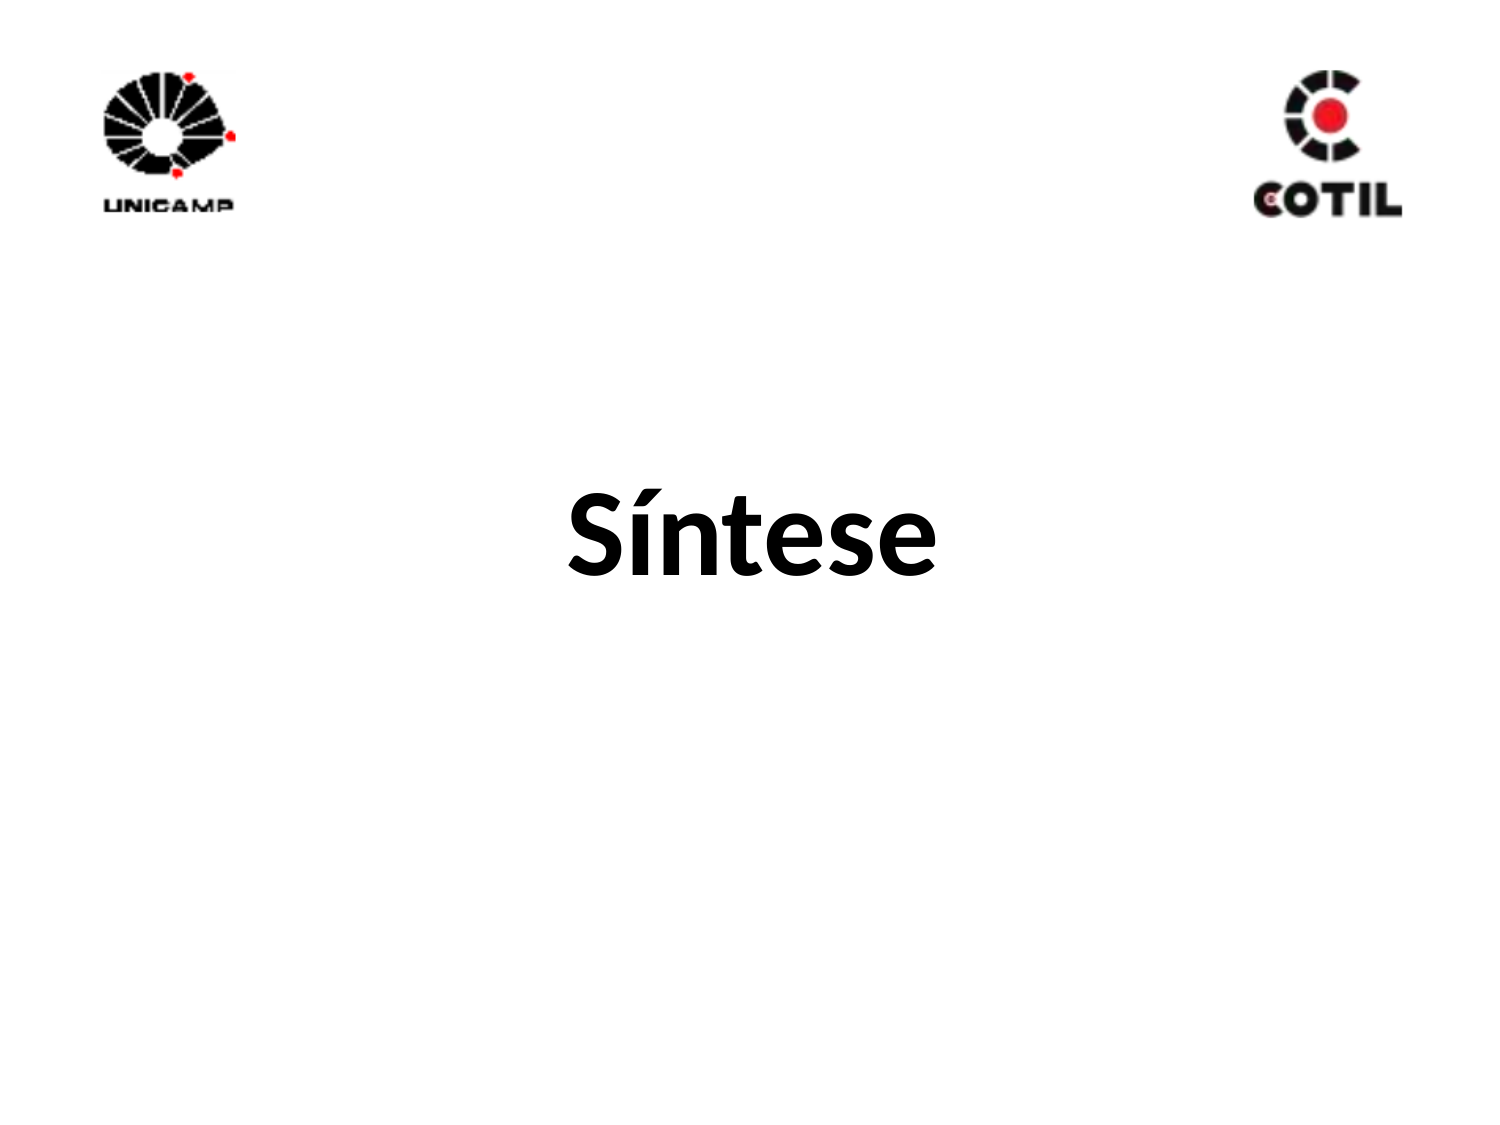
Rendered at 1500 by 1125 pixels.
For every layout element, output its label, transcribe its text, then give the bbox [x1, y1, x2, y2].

picture [88, 58, 272, 228]
picture [1226, 47, 1418, 237]
text_box Síntese [88, 442, 1418, 608]
